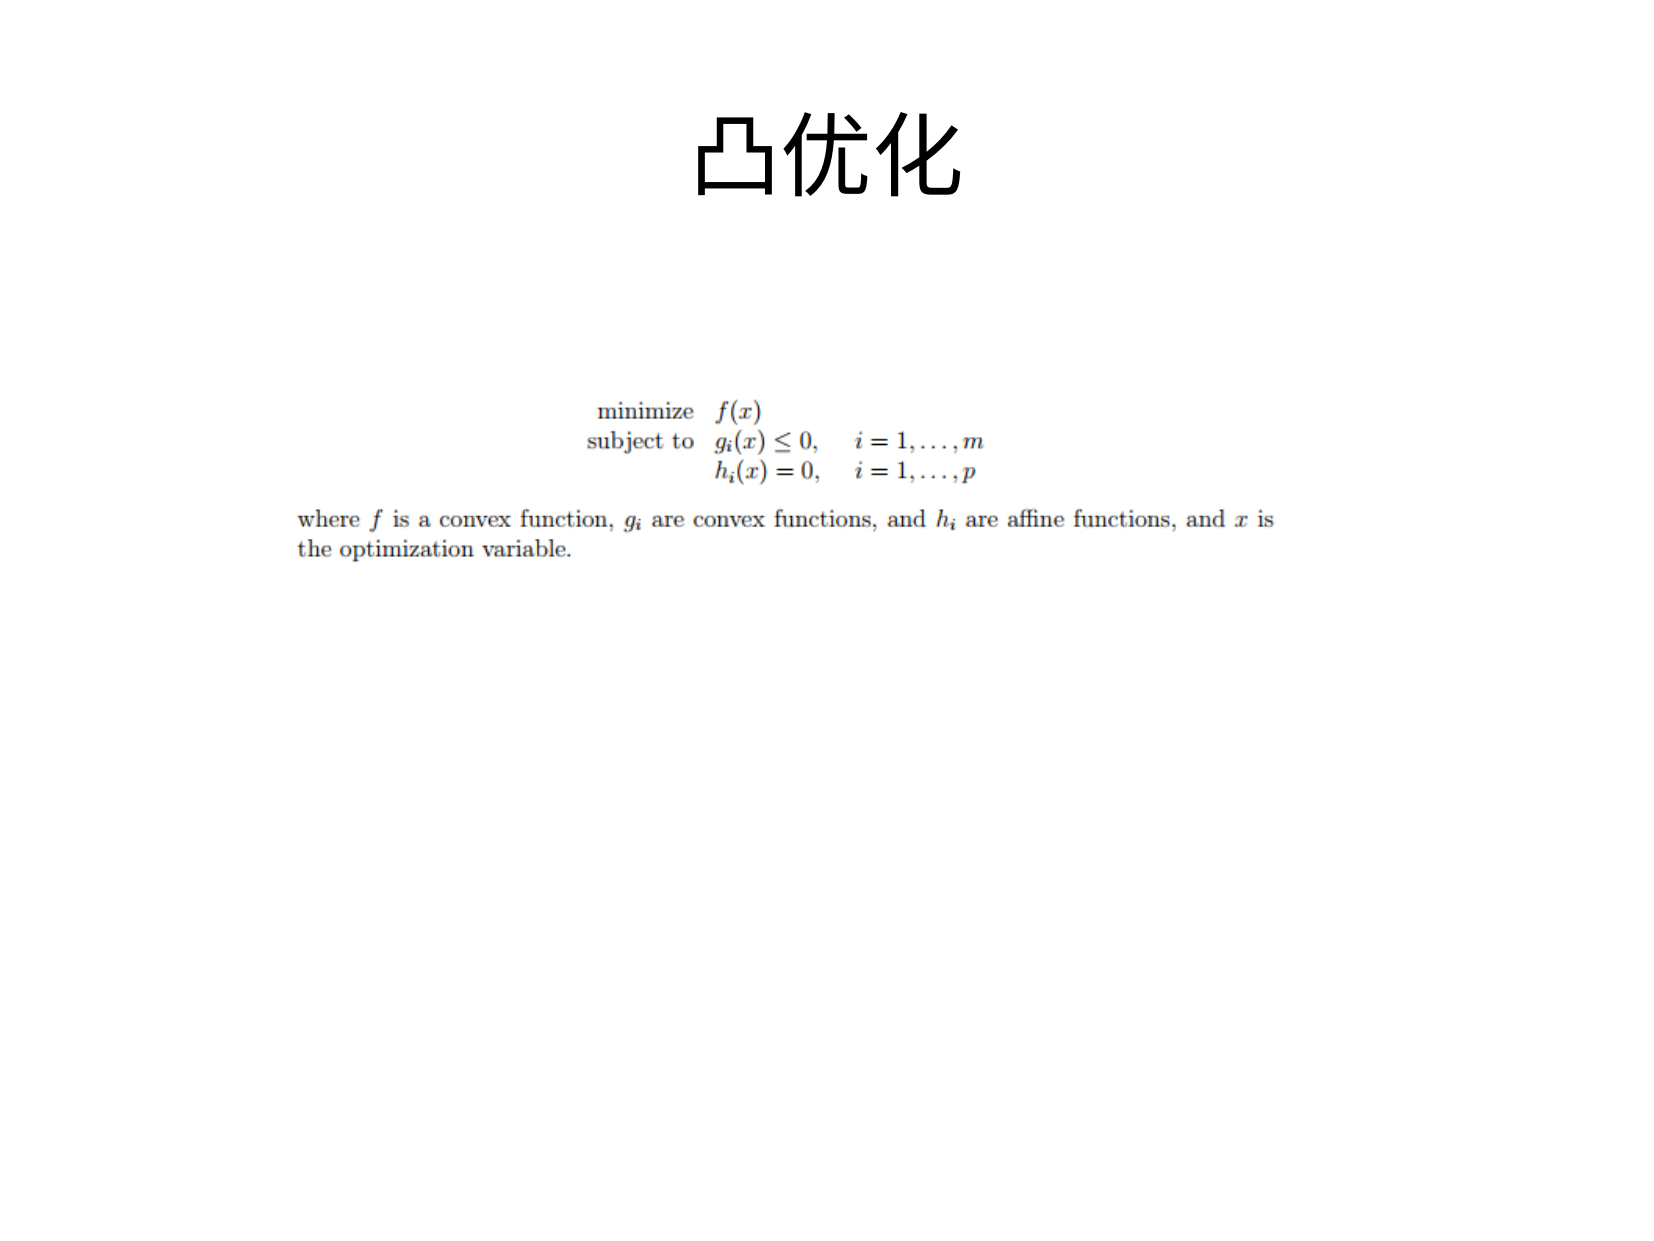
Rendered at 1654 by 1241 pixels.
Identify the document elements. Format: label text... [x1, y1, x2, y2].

picture [270, 386, 1351, 586]
text_box 凸优化 [82, 49, 1571, 257]
